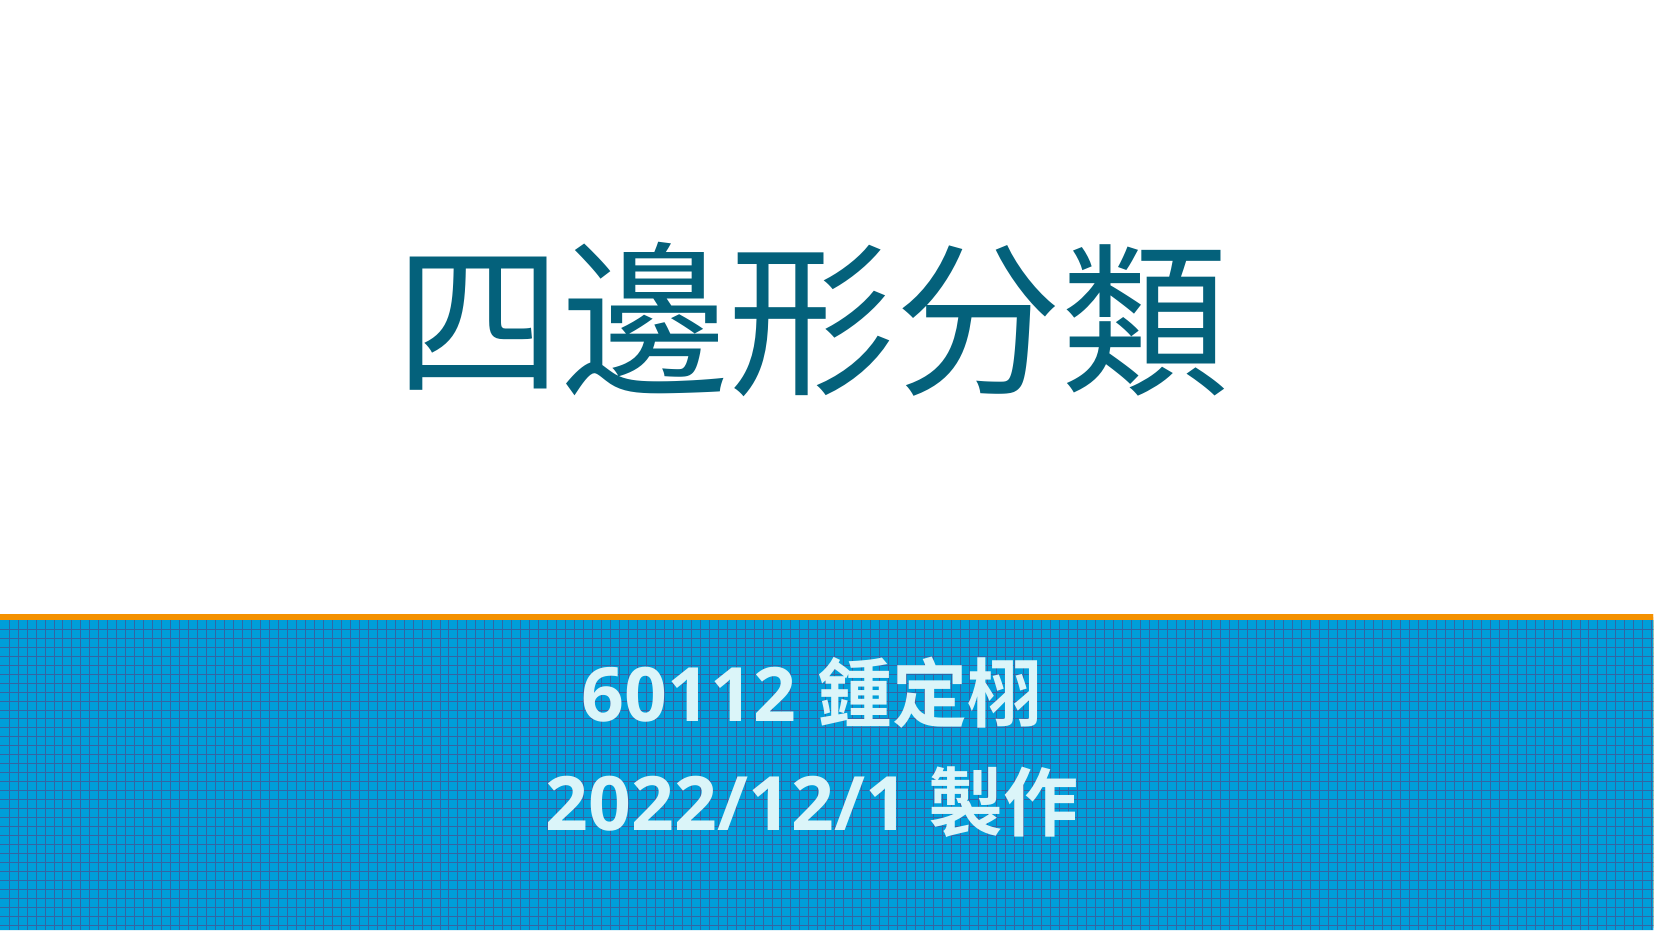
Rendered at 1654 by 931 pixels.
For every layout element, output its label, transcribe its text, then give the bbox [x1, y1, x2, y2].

title 四邊形分類 [73, 44, 1551, 576]
subtitle 60112鍾定栩 2022/12/1製作 [73, 634, 1551, 873]
